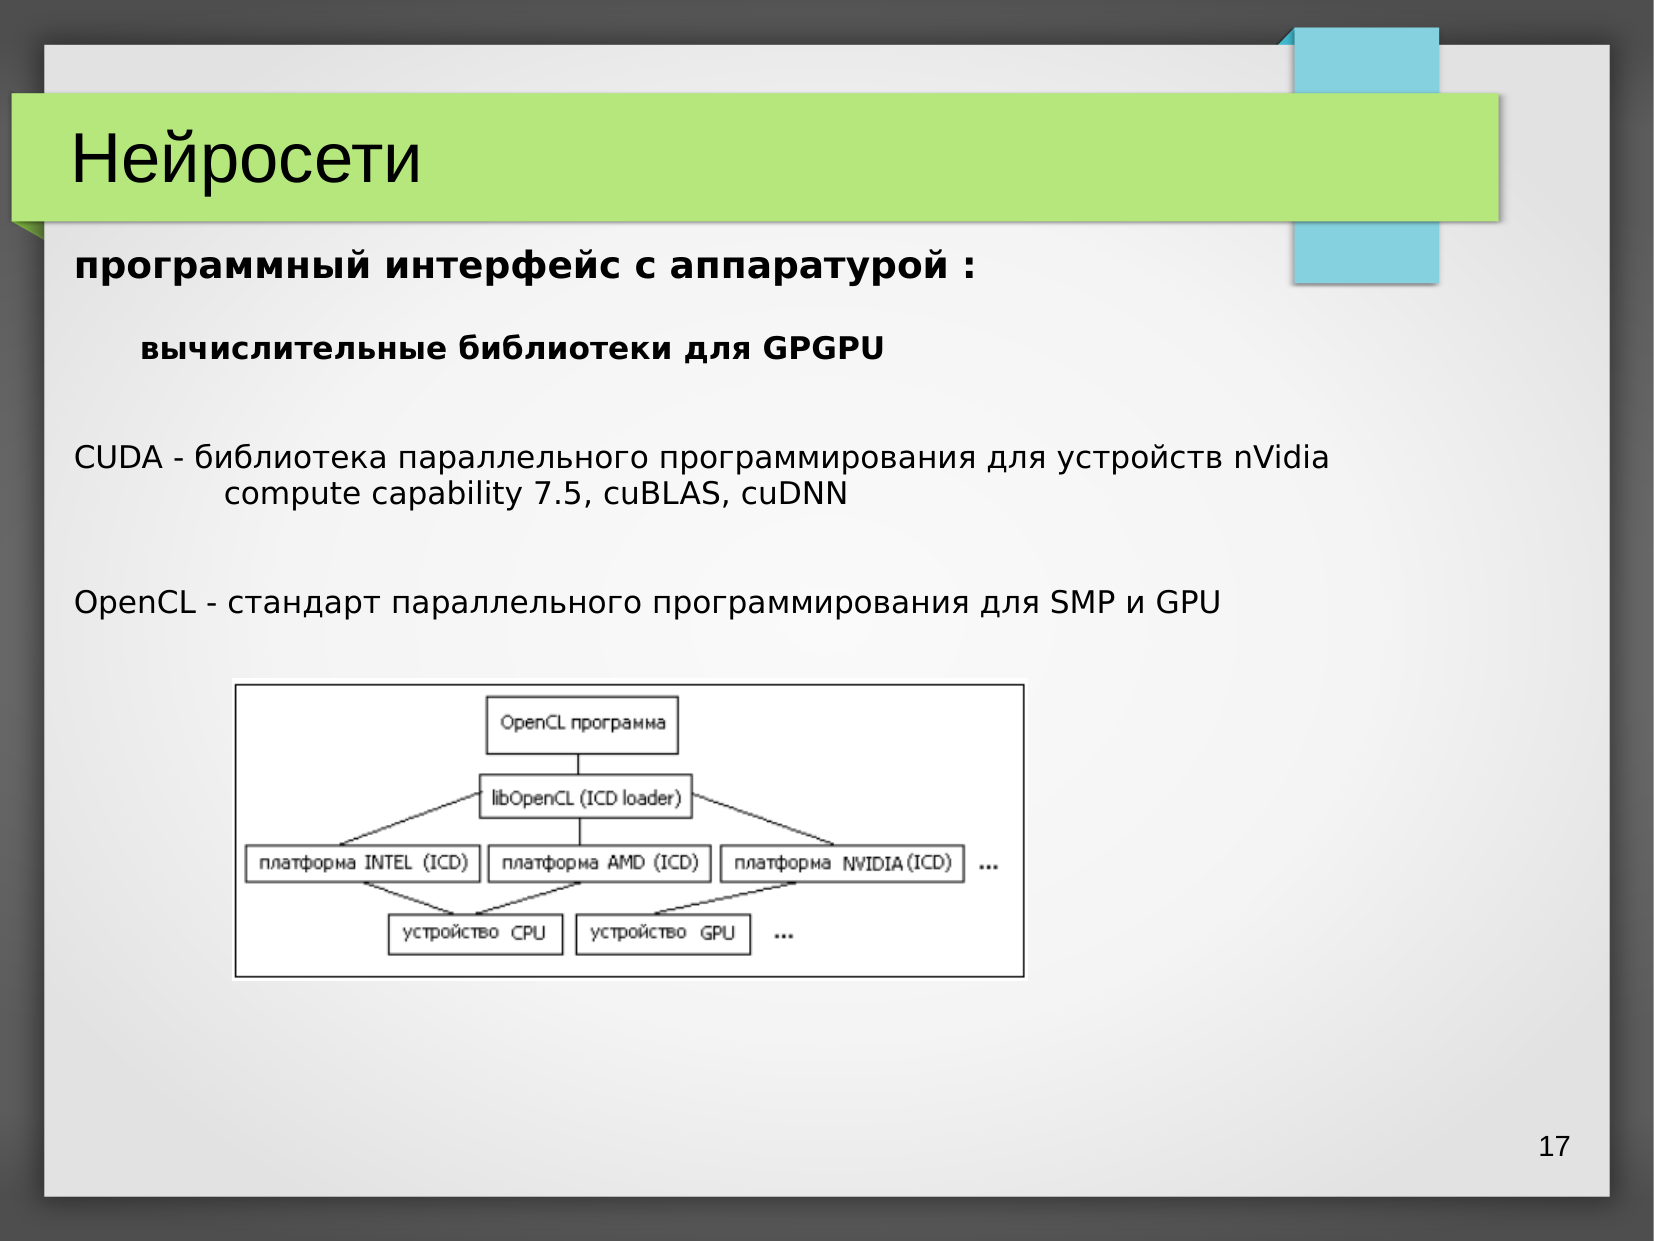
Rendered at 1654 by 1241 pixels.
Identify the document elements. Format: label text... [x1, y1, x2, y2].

text_box программный интерфейс с аппаратурой : вычислительные библиотеки для GPGPU CUDA - библиотека параллельного программирования для устройств nVidia compute capability 7.5, cuBLAS, cuDNN OpenCL - стандарт параллельного программирования для SMP и GPU [59, 236, 1583, 674]
title Нейросети [70, 118, 1205, 199]
picture [0, 0, 1654, 1241]
